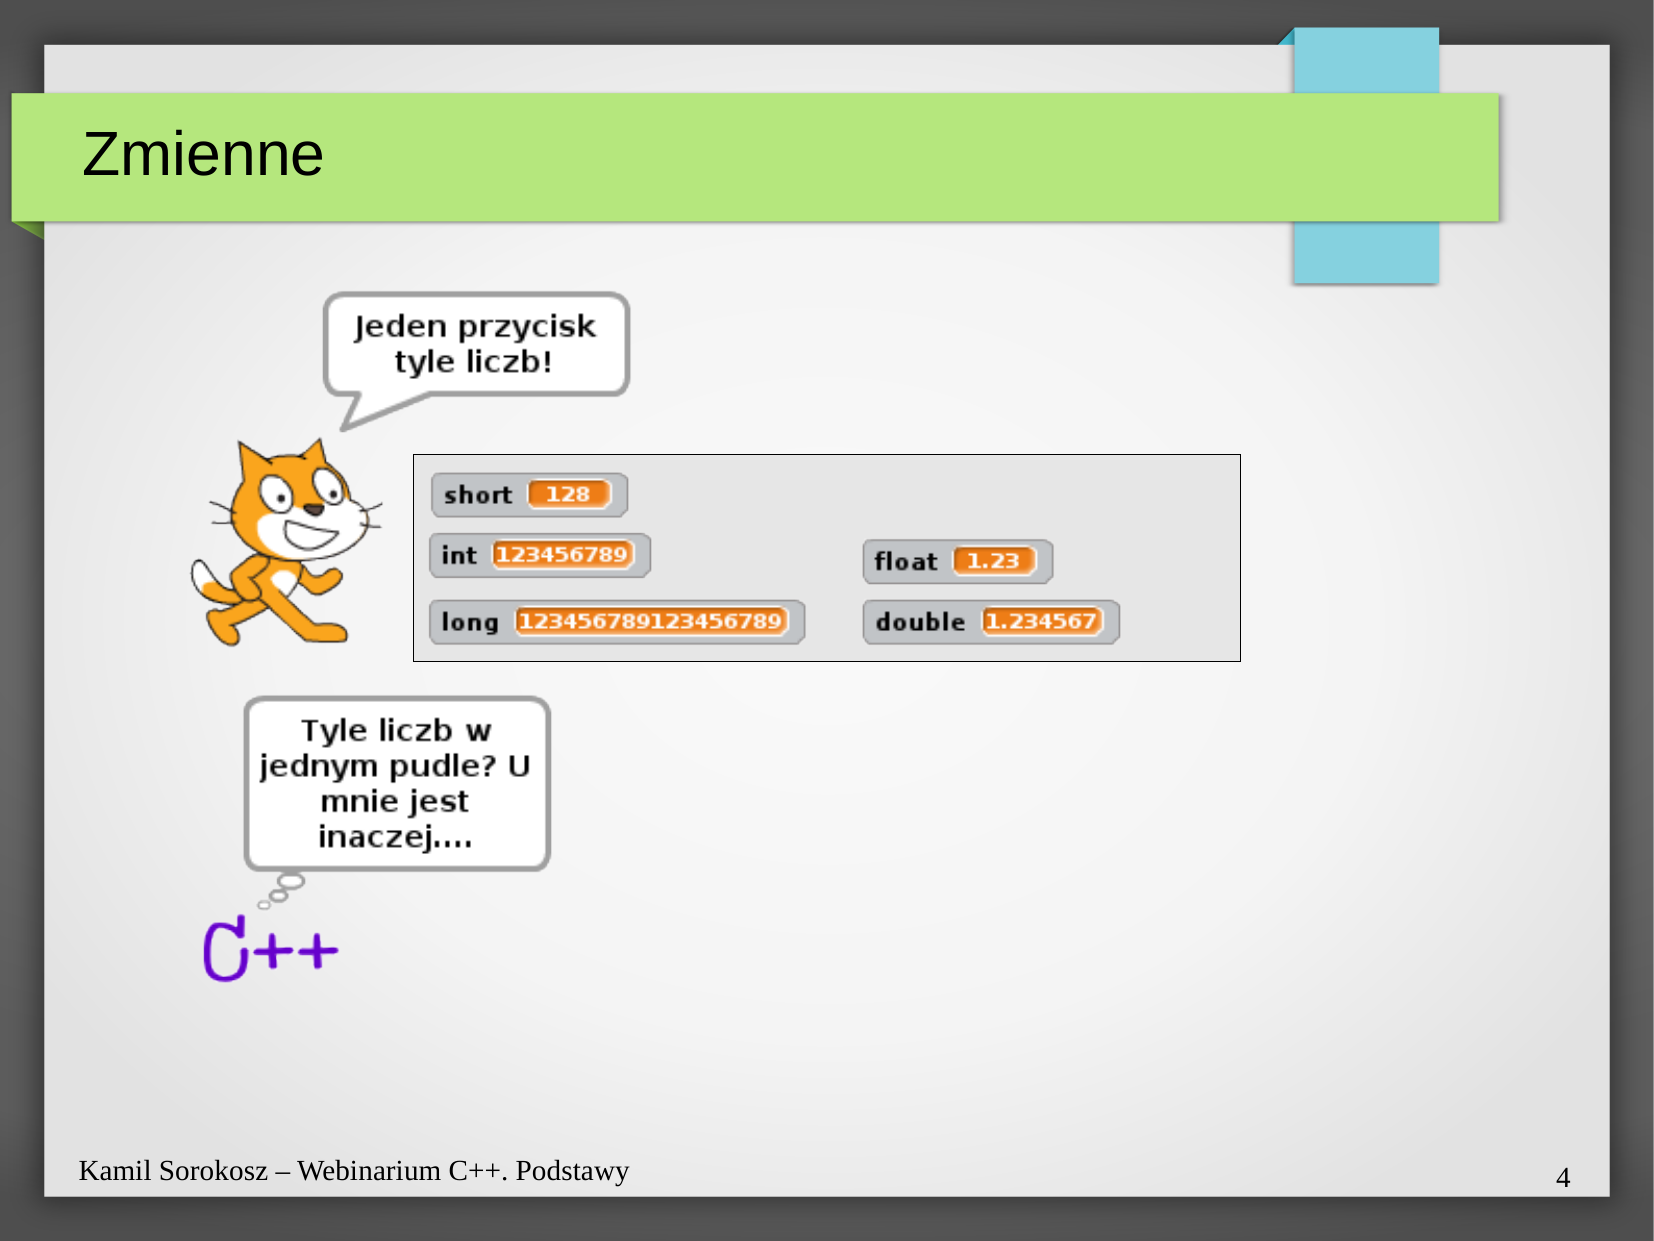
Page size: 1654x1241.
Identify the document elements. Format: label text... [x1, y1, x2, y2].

title Zmienne [82, 94, 1506, 213]
text_box [1140, 454, 1241, 662]
picture [0, 0, 1654, 1241]
